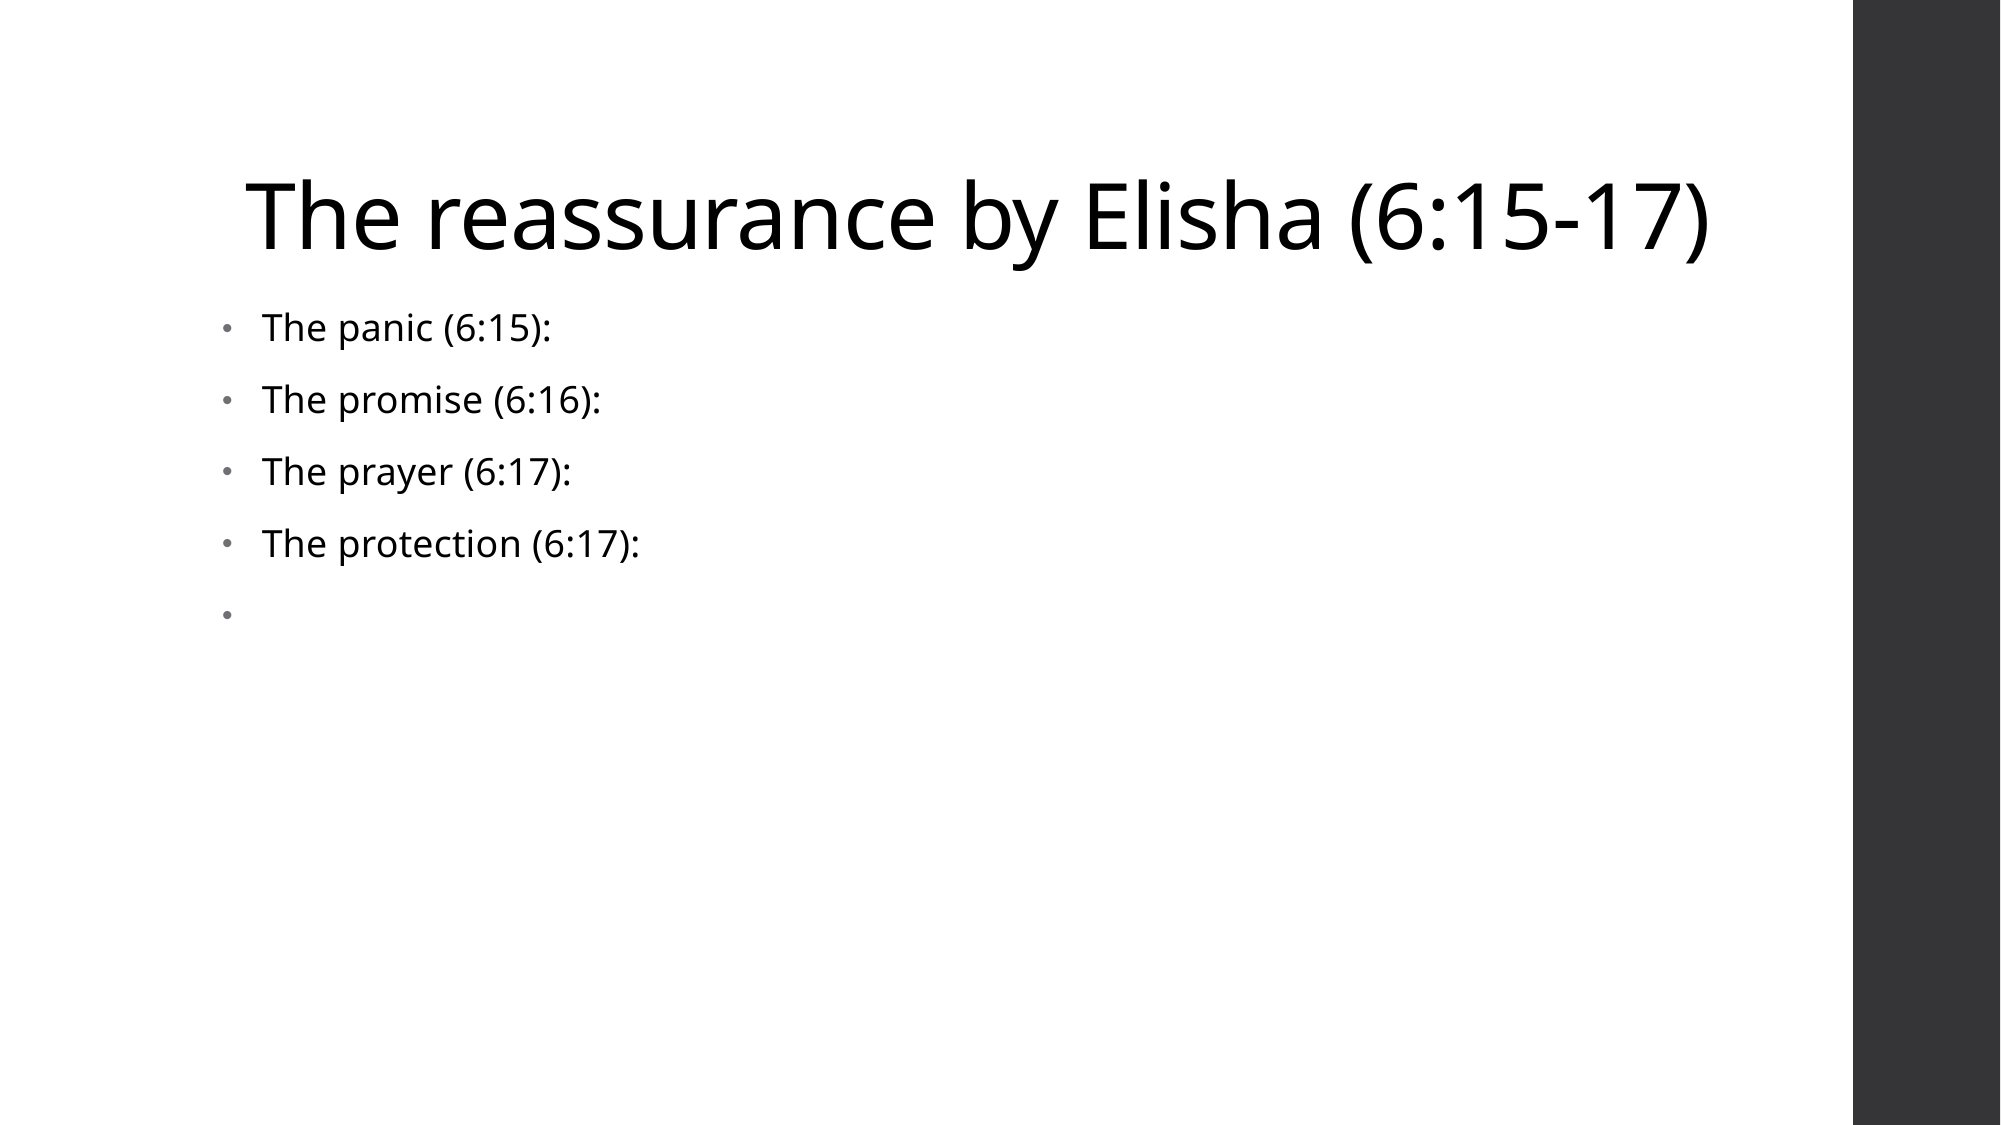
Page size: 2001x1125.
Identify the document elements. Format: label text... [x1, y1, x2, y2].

list The panic (6:15): The promise (6:16): The prayer (6:17): The protection (6:17): [206, 299, 1617, 1014]
title The reassurance by Elisha (6:15-17) [206, 60, 1797, 278]
